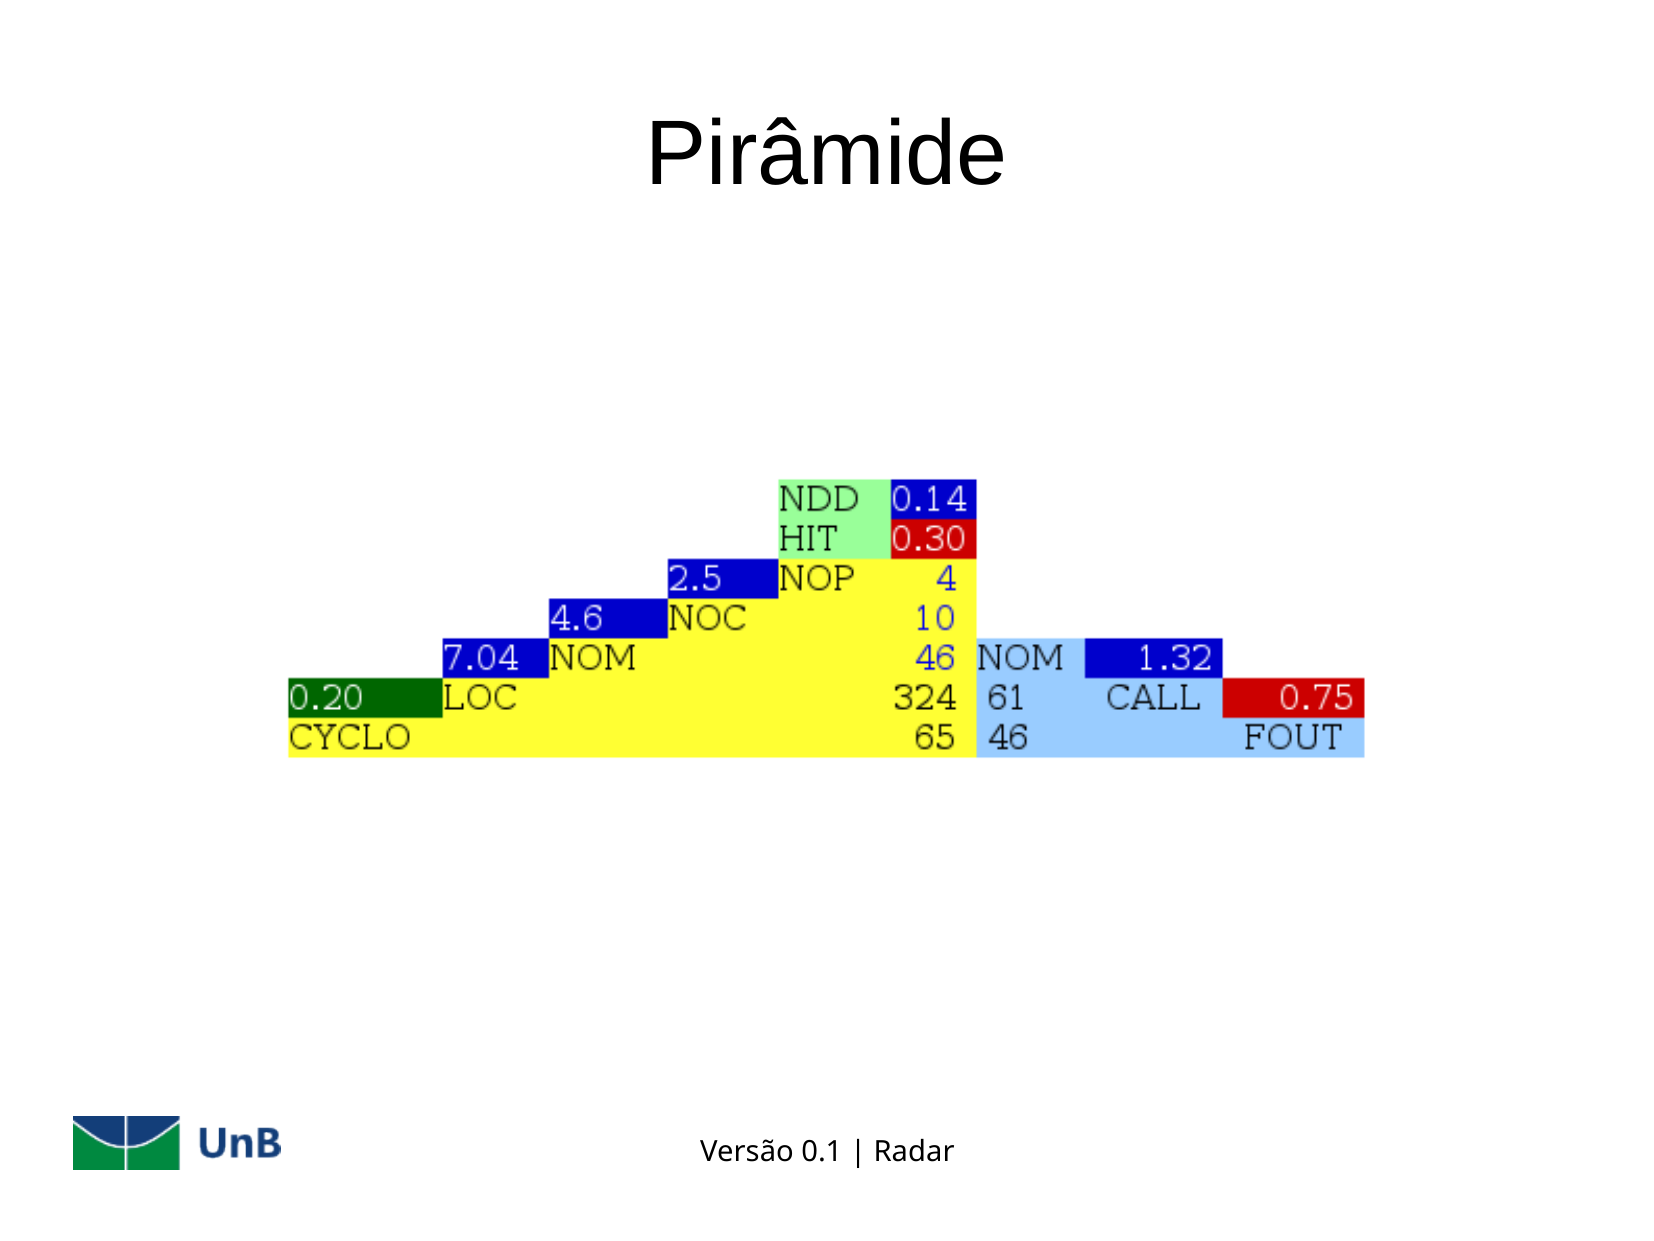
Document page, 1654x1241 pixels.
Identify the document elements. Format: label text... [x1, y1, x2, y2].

picture [73, 1116, 281, 1170]
title Pirâmide [82, 49, 1571, 257]
picture [266, 457, 1390, 779]
